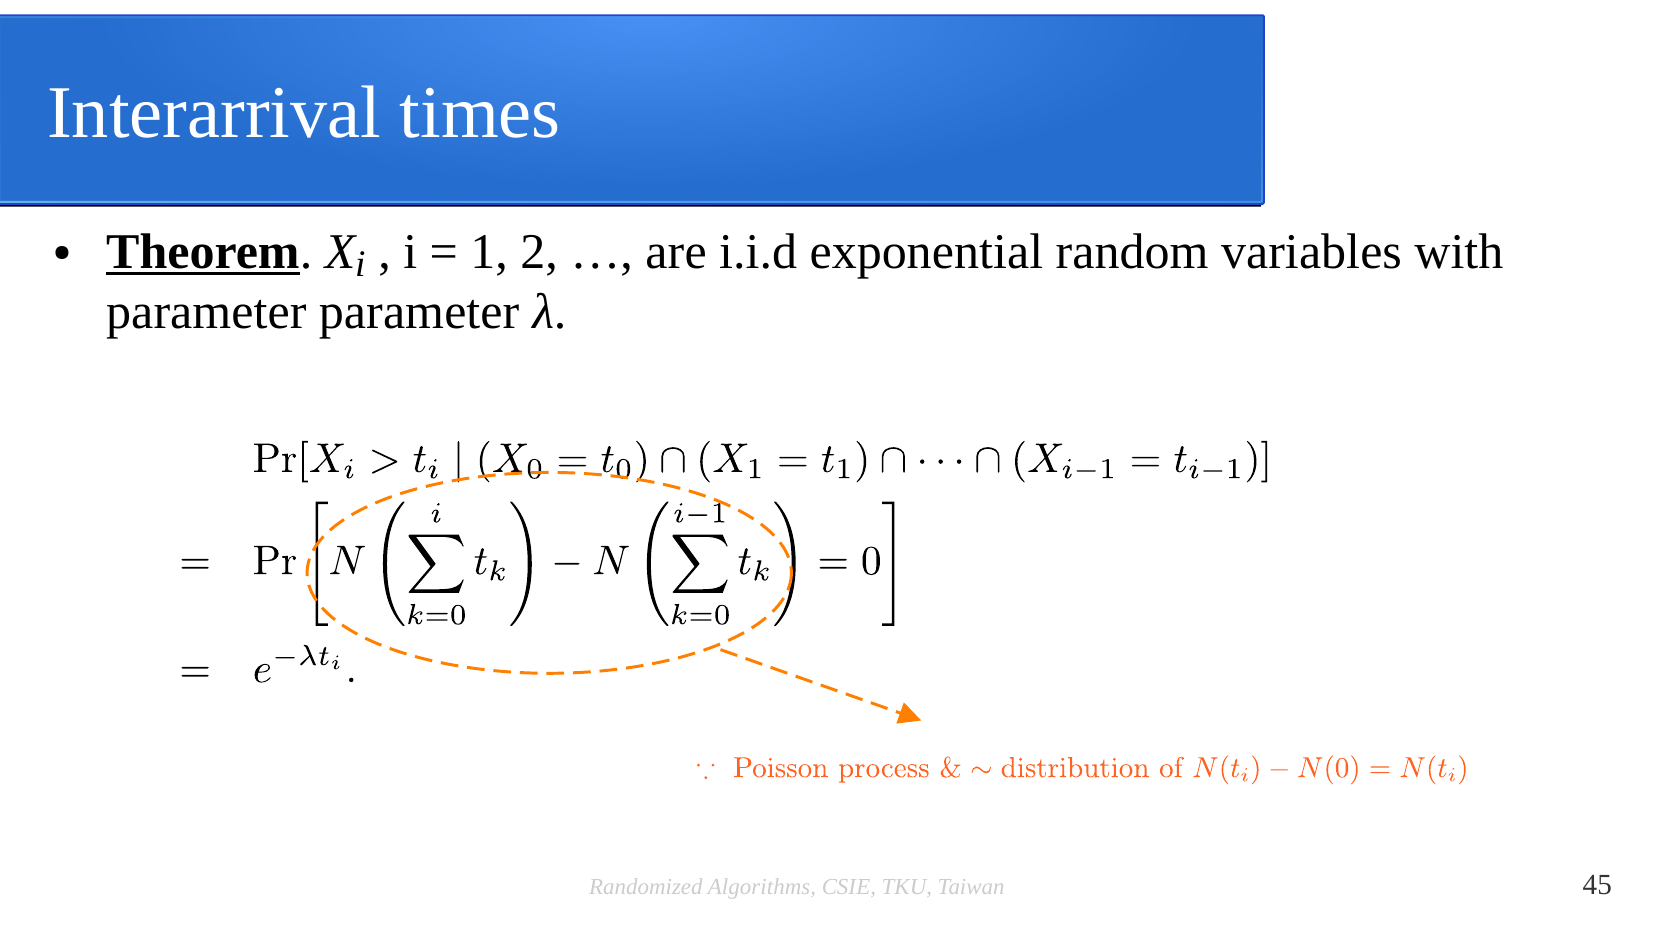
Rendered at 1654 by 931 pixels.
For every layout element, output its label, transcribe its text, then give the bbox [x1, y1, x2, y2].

picture [177, 439, 1269, 685]
title Interarrival times [47, 35, 1199, 189]
list Theorem. Xi , i = 1, 2, …, are i.i.d exponential random variables with parameter parameter λ. [35, 224, 1524, 764]
picture [696, 755, 1466, 785]
